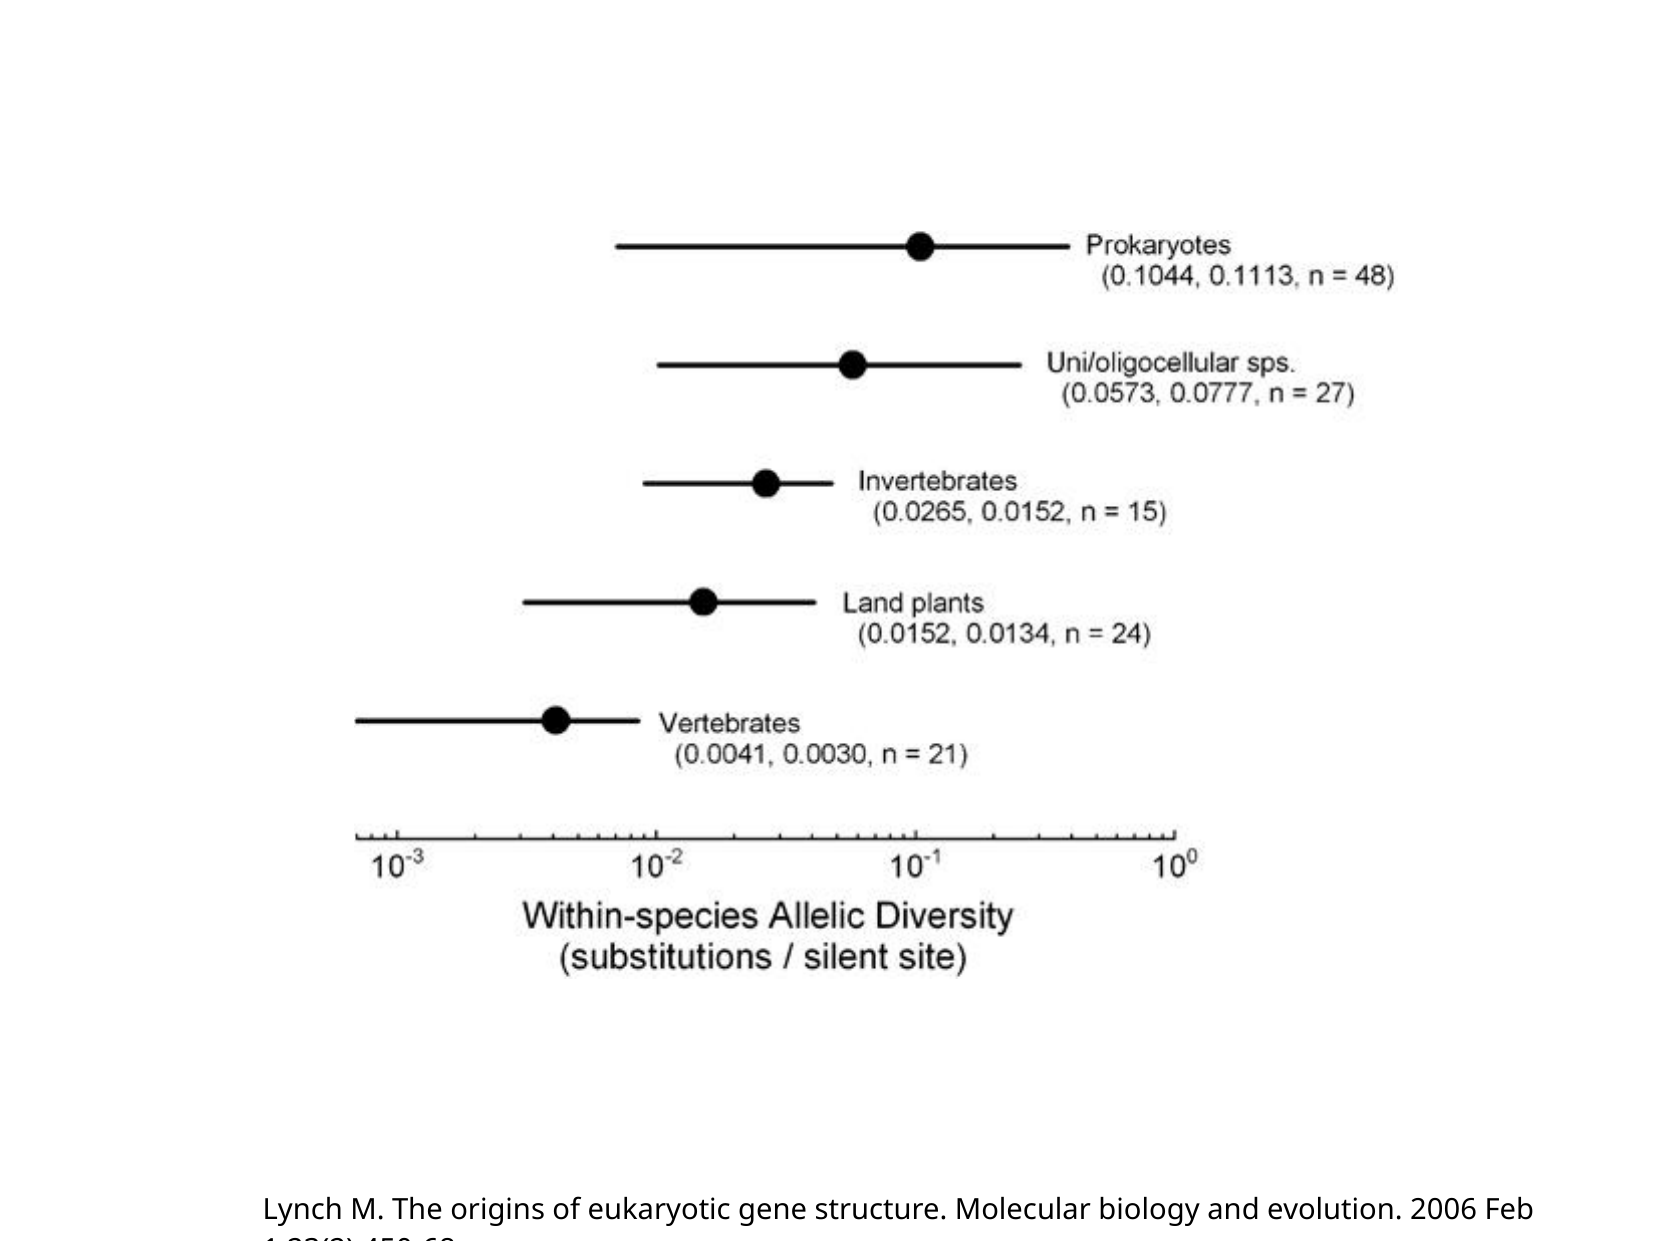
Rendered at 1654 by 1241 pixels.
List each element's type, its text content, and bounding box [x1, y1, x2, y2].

picture [354, 230, 1398, 979]
text_box Lynch M. The origins of eukaryotic gene structure. Molecular biology and evolution. 2006 Feb 1;23(2):450-68. [248, 1181, 1654, 1241]
